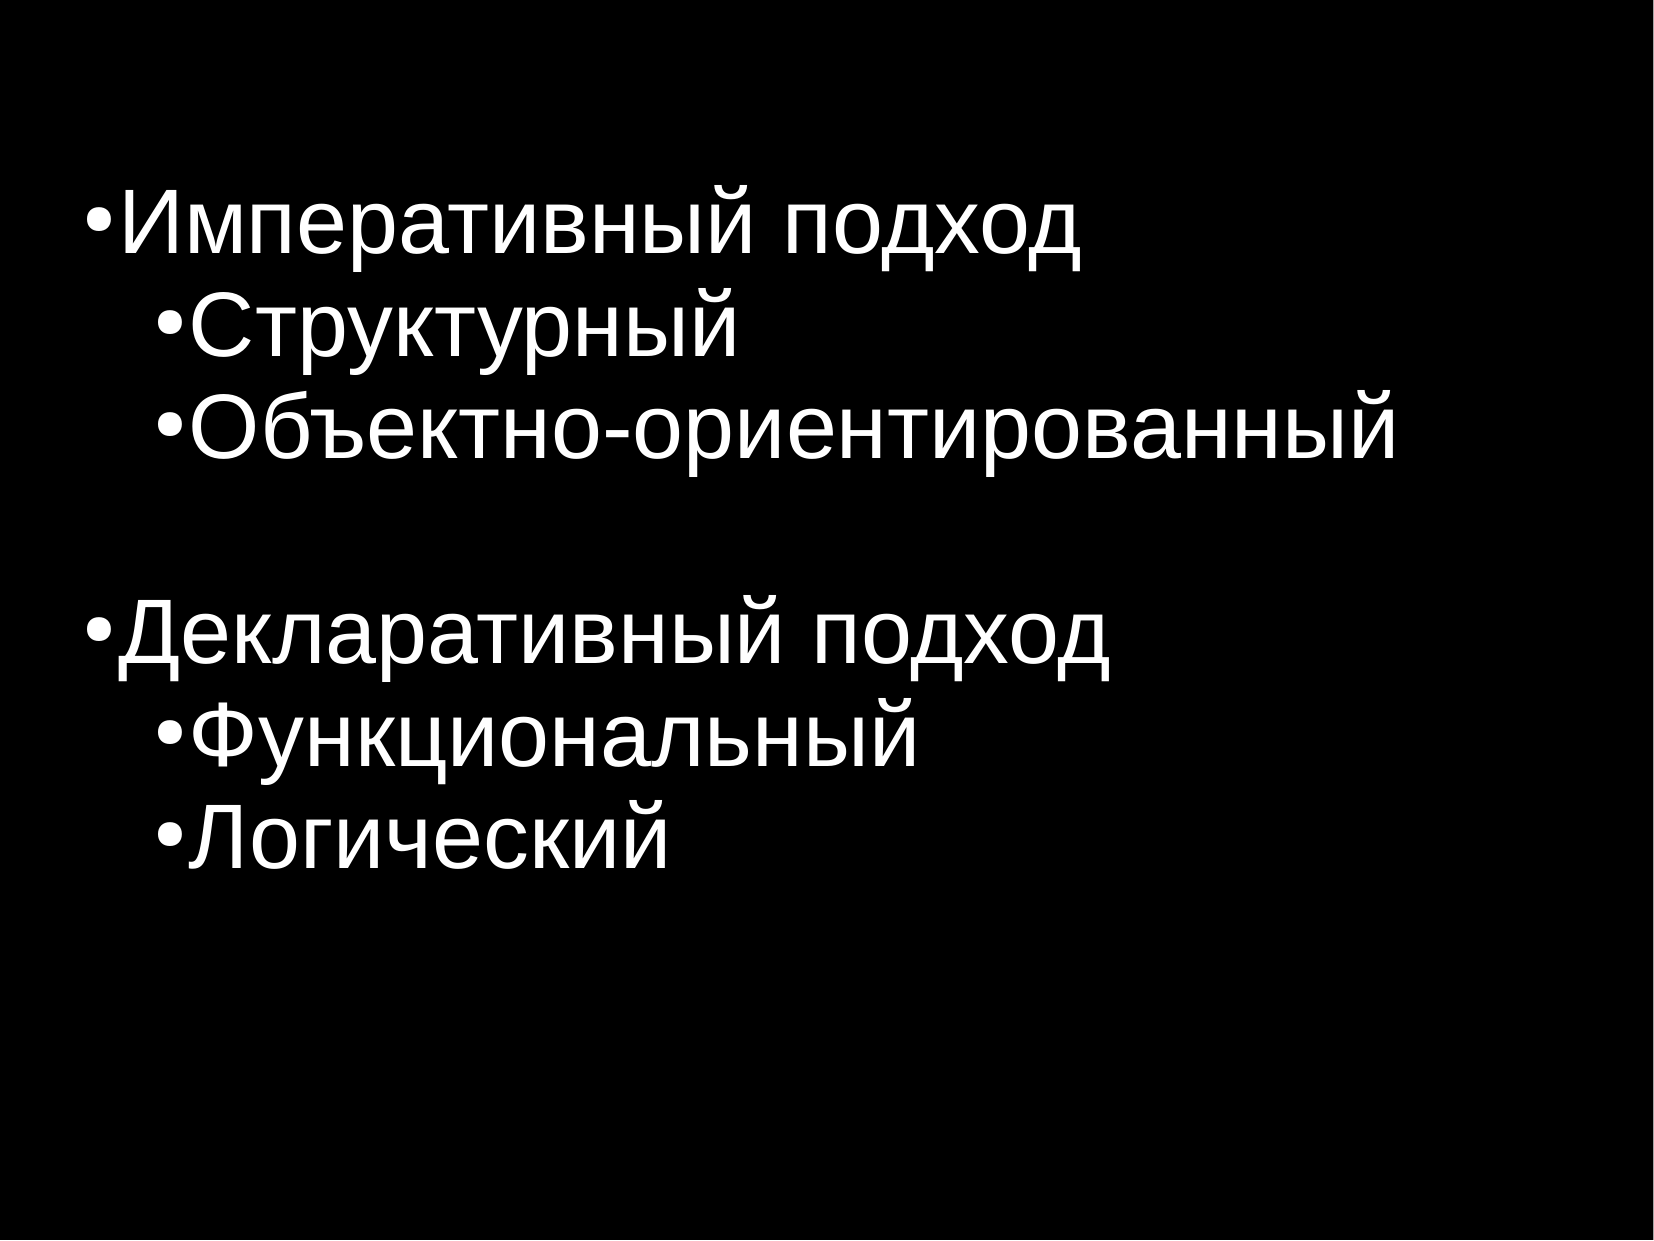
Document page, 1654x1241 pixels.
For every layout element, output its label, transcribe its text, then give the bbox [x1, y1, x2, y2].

subtitle Императивный подход Структурный Объектно-ориентированный Декларативный подход Функциональный Логический [82, 49, 1571, 1010]
